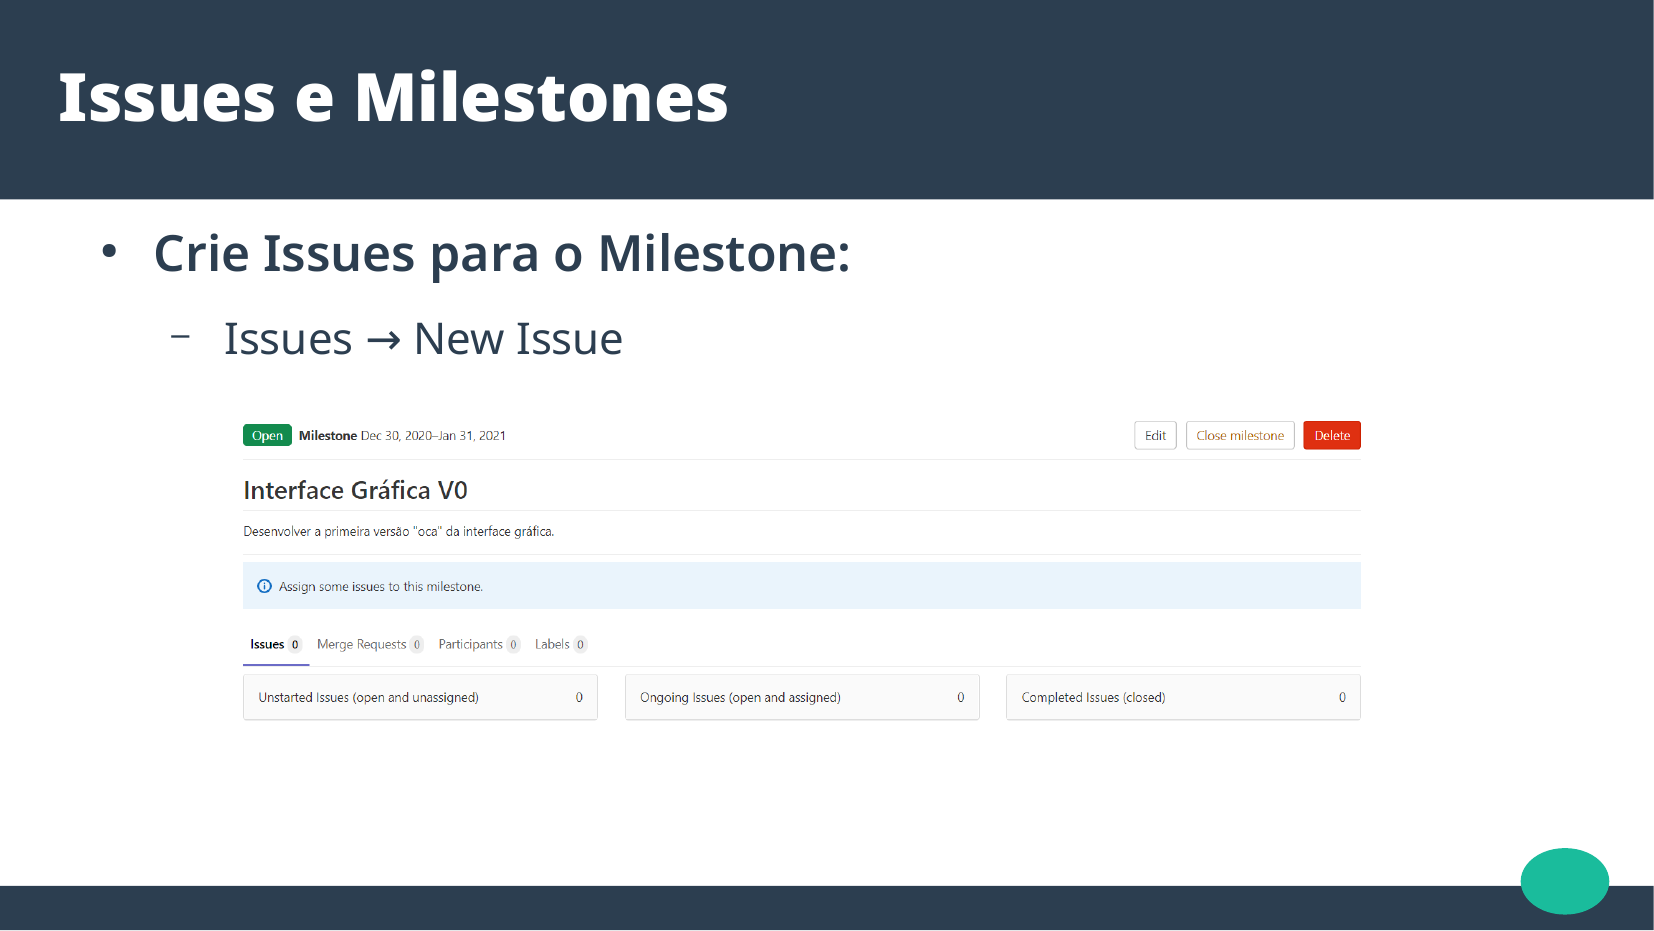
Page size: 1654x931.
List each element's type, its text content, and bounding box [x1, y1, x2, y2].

list Crie Issues para o Milestone: Issues → New Issue [82, 217, 1571, 758]
title Issues e Milestones [59, 37, 1595, 156]
picture [224, 411, 1377, 733]
